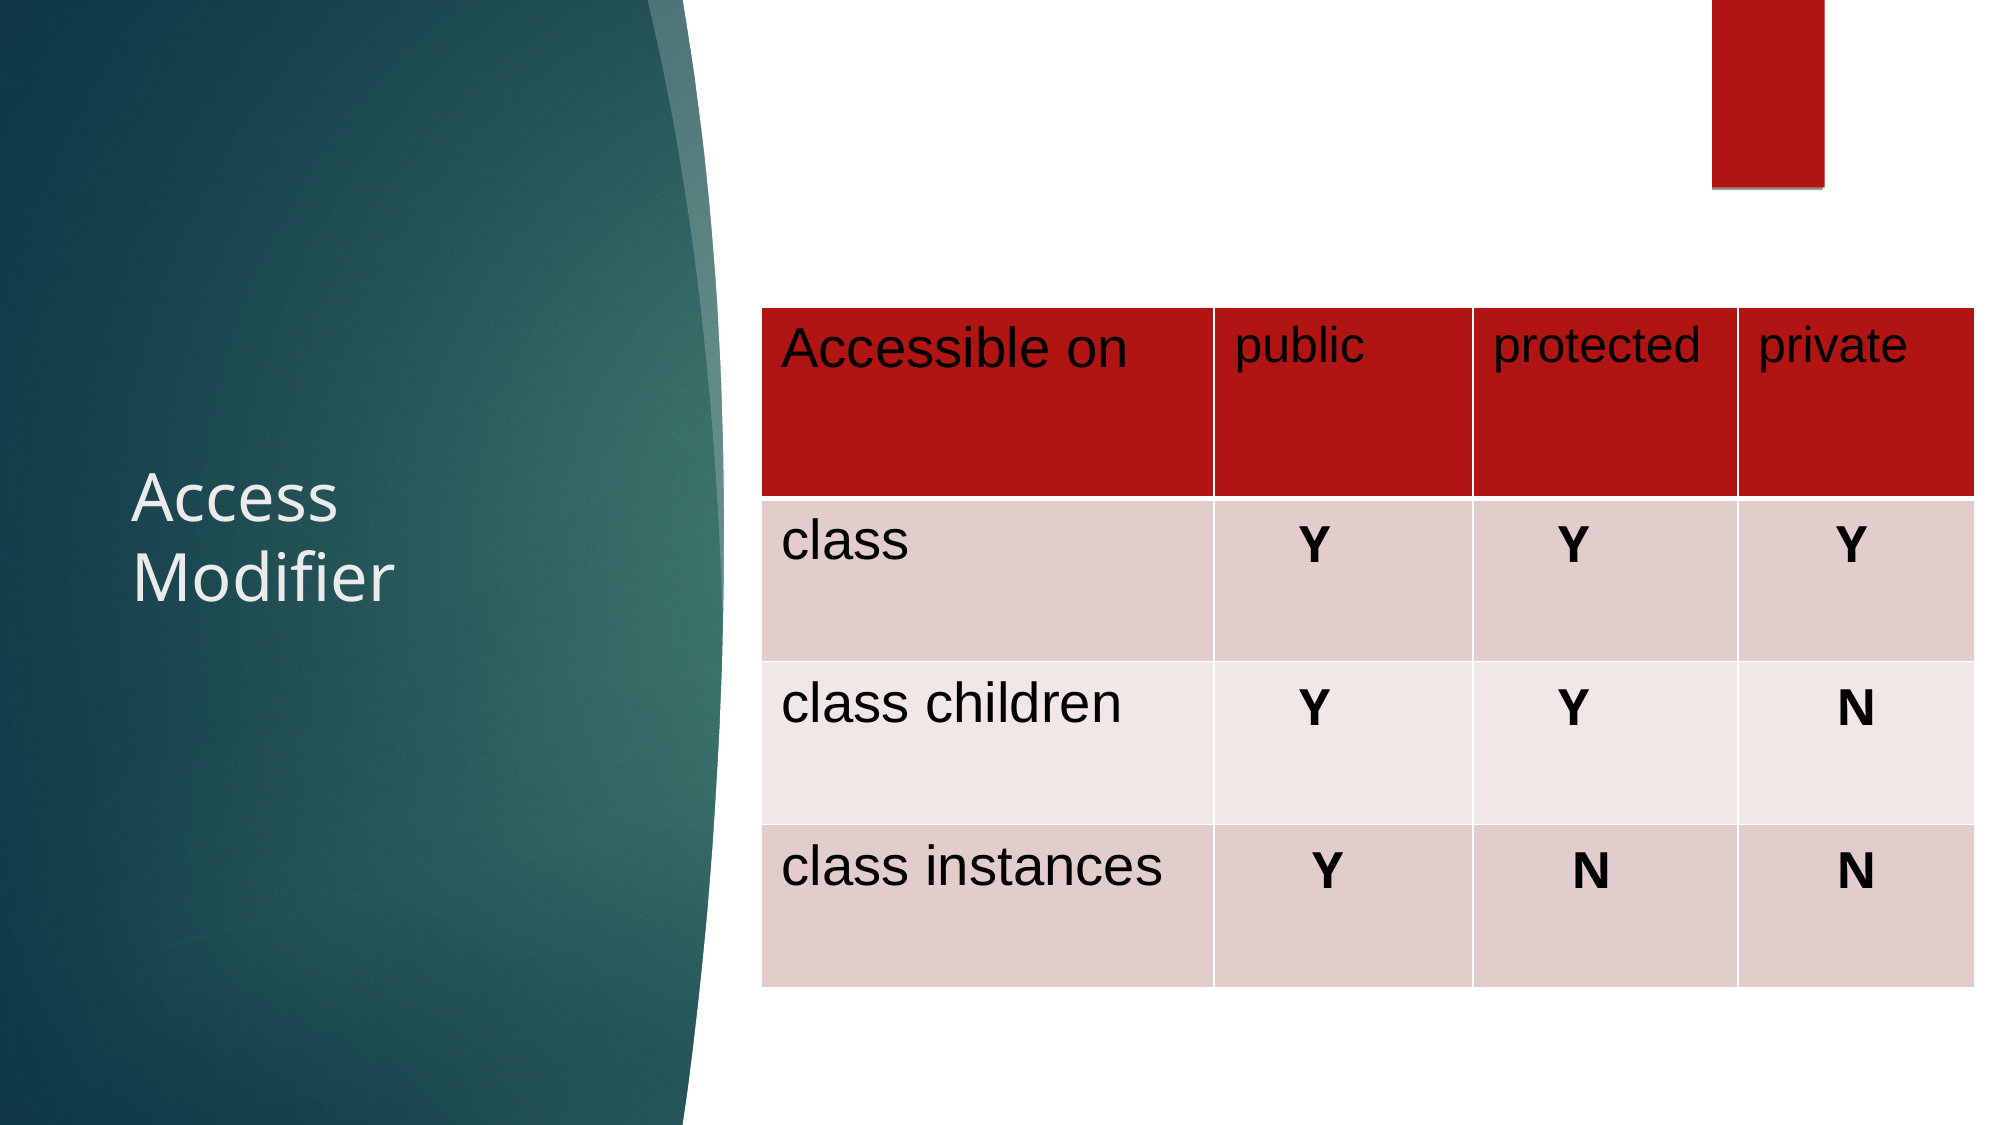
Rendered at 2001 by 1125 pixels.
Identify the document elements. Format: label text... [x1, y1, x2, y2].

table_cell Y [1739, 501, 1974, 661]
table_header private [1739, 308, 1974, 496]
table_cell class instances [762, 825, 1213, 987]
list [105, 503, 616, 988]
table_header public [1215, 308, 1472, 496]
table_cell class [762, 501, 1213, 661]
title Access Modifier [116, 385, 627, 623]
table_cell class children [762, 662, 1213, 824]
table_cell Y [1474, 662, 1737, 824]
table_header Accessible on [762, 308, 1213, 496]
table_cell N [1739, 825, 1974, 987]
table_cell Y [1215, 501, 1472, 661]
table_cell N [1474, 825, 1737, 987]
table_cell Y [1215, 825, 1472, 987]
table_cell Y [1474, 501, 1737, 661]
table_cell N [1739, 662, 1974, 824]
table_cell Y [1215, 662, 1472, 824]
text_box [0, 0, 2000, 1125]
table_header protected [1474, 308, 1737, 496]
